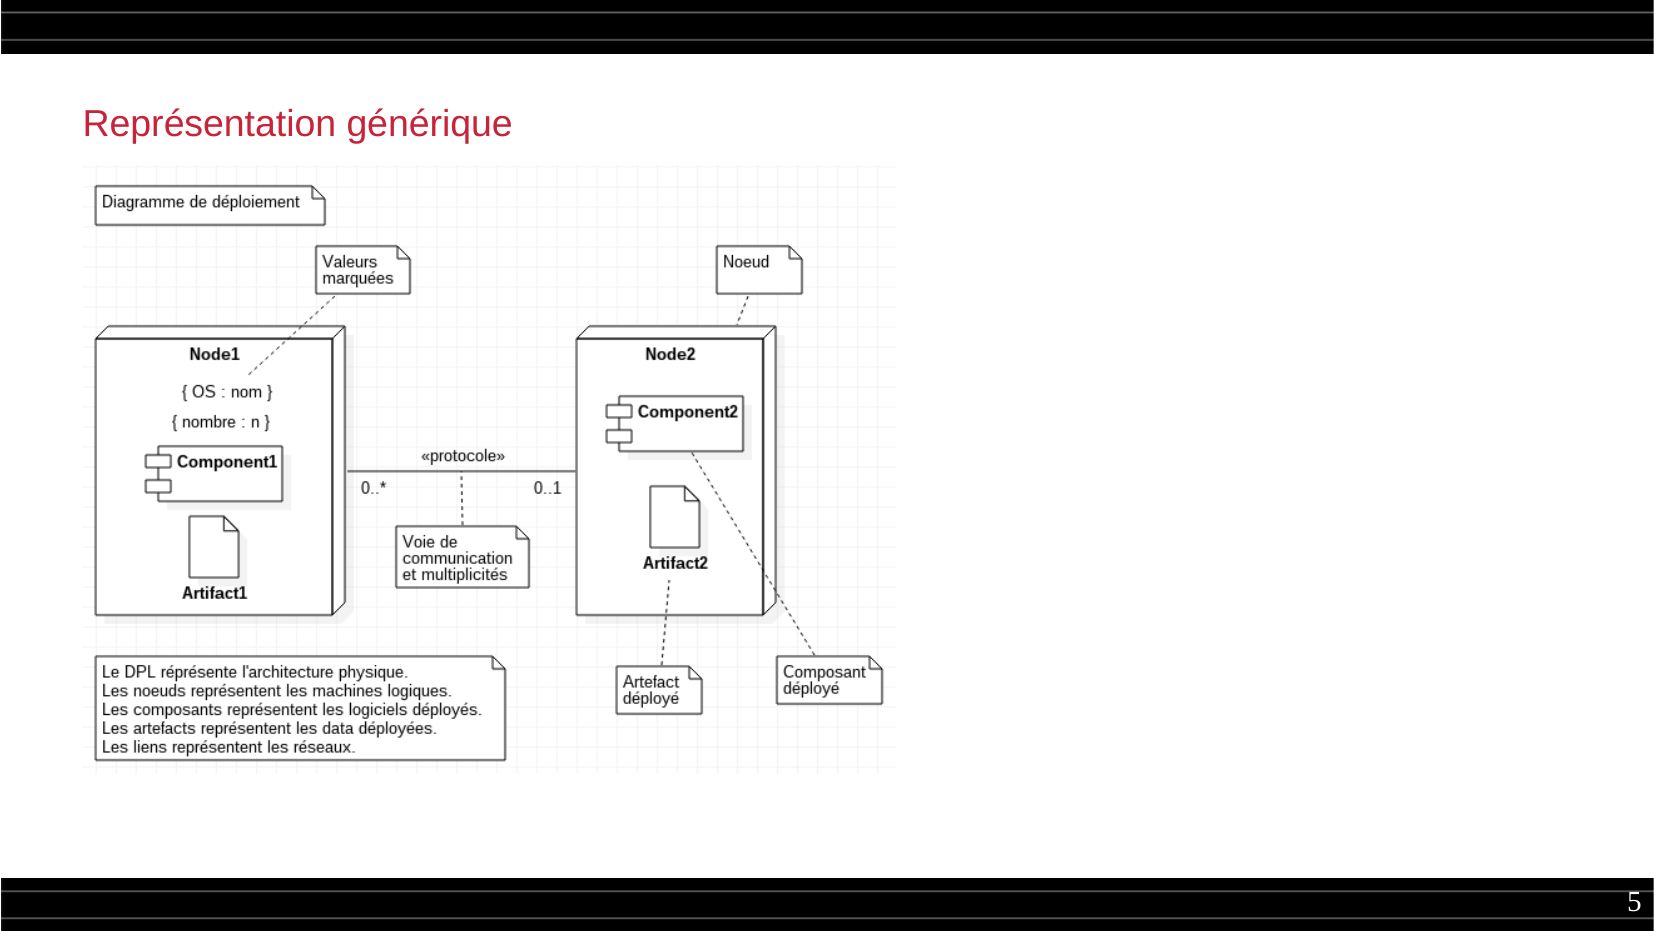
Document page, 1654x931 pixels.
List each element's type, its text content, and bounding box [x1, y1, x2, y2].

picture [1, 878, 1654, 931]
picture [1, 0, 1654, 54]
picture [82, 165, 896, 775]
title Représentation générique [82, 92, 1571, 154]
